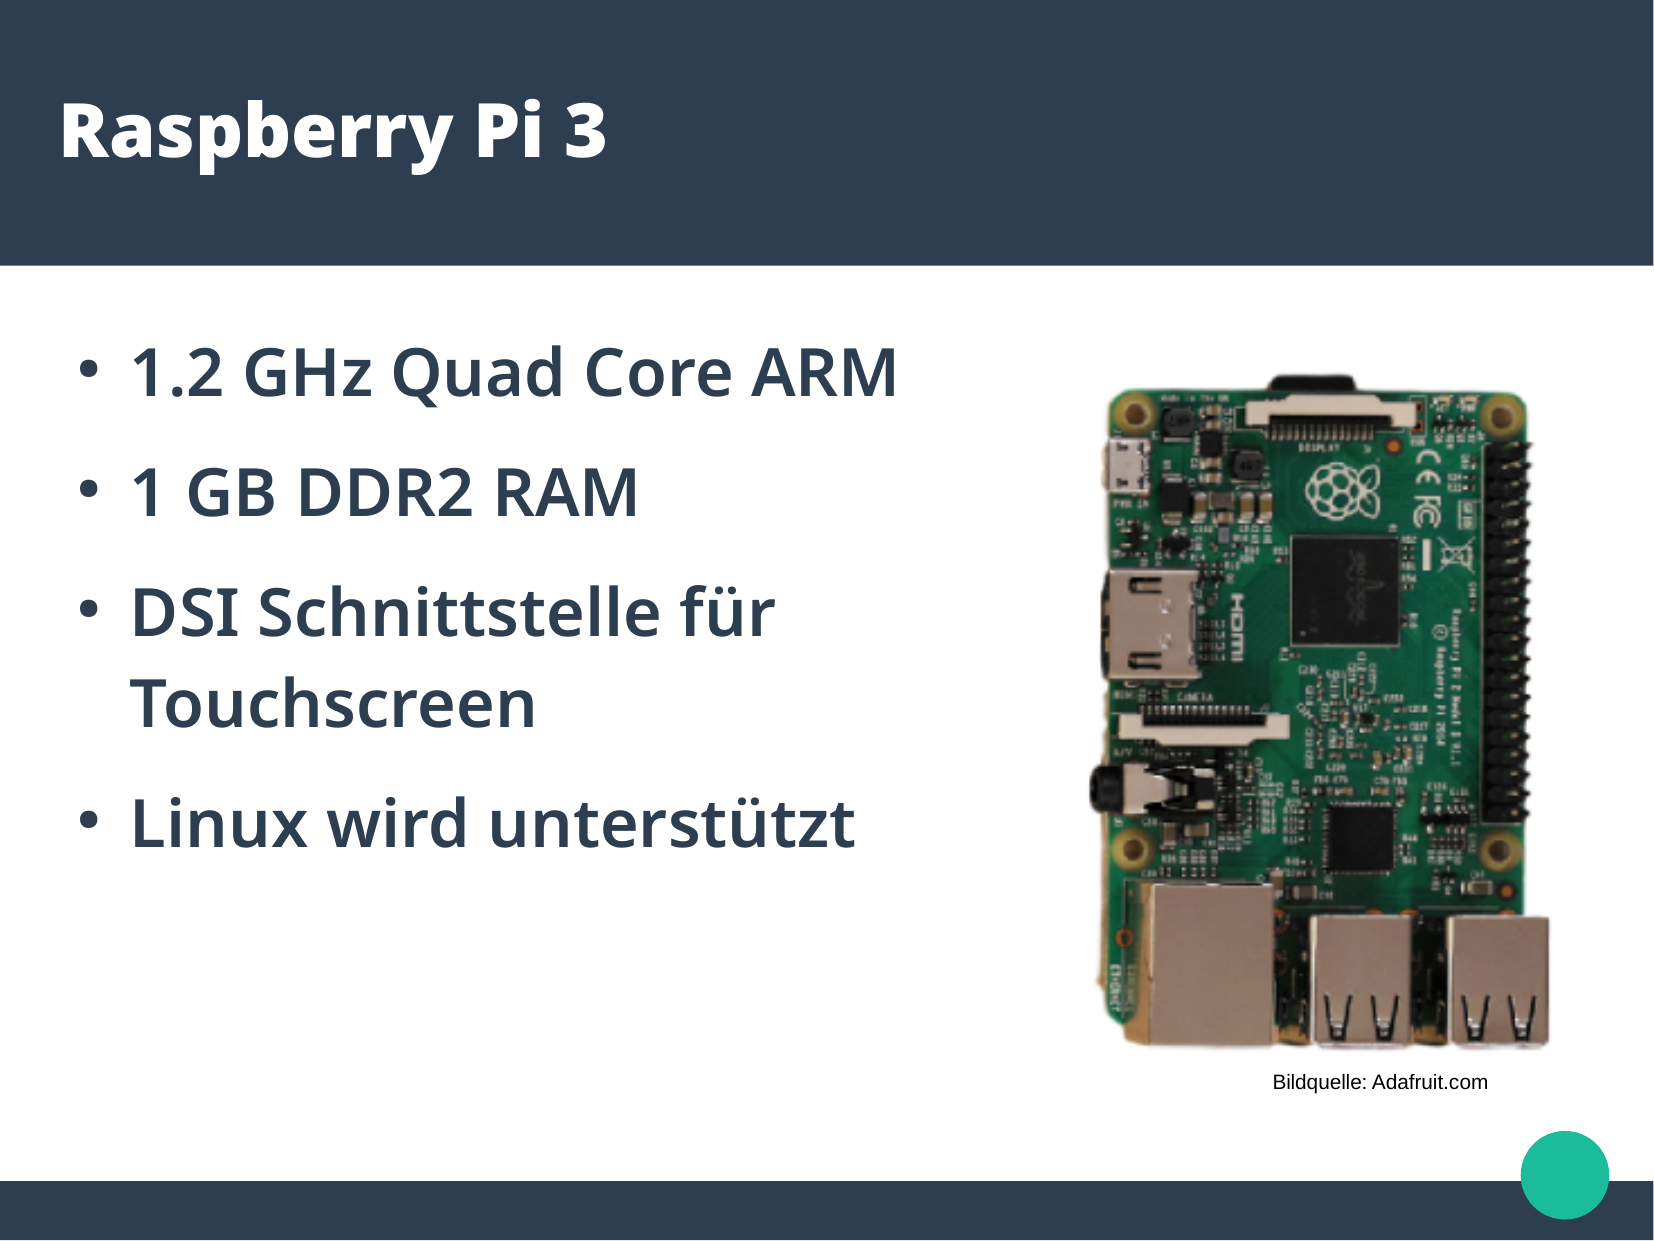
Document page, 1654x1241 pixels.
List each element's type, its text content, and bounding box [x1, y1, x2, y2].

picture [1050, 324, 1591, 1102]
list 1.2 GHz Quad Core ARM 1 GB DDR2 RAM DSI Schnittstelle für Touchscreen Linux wird unterstützt [59, 324, 1066, 1152]
title Raspberry Pi 3 [59, 49, 1595, 207]
